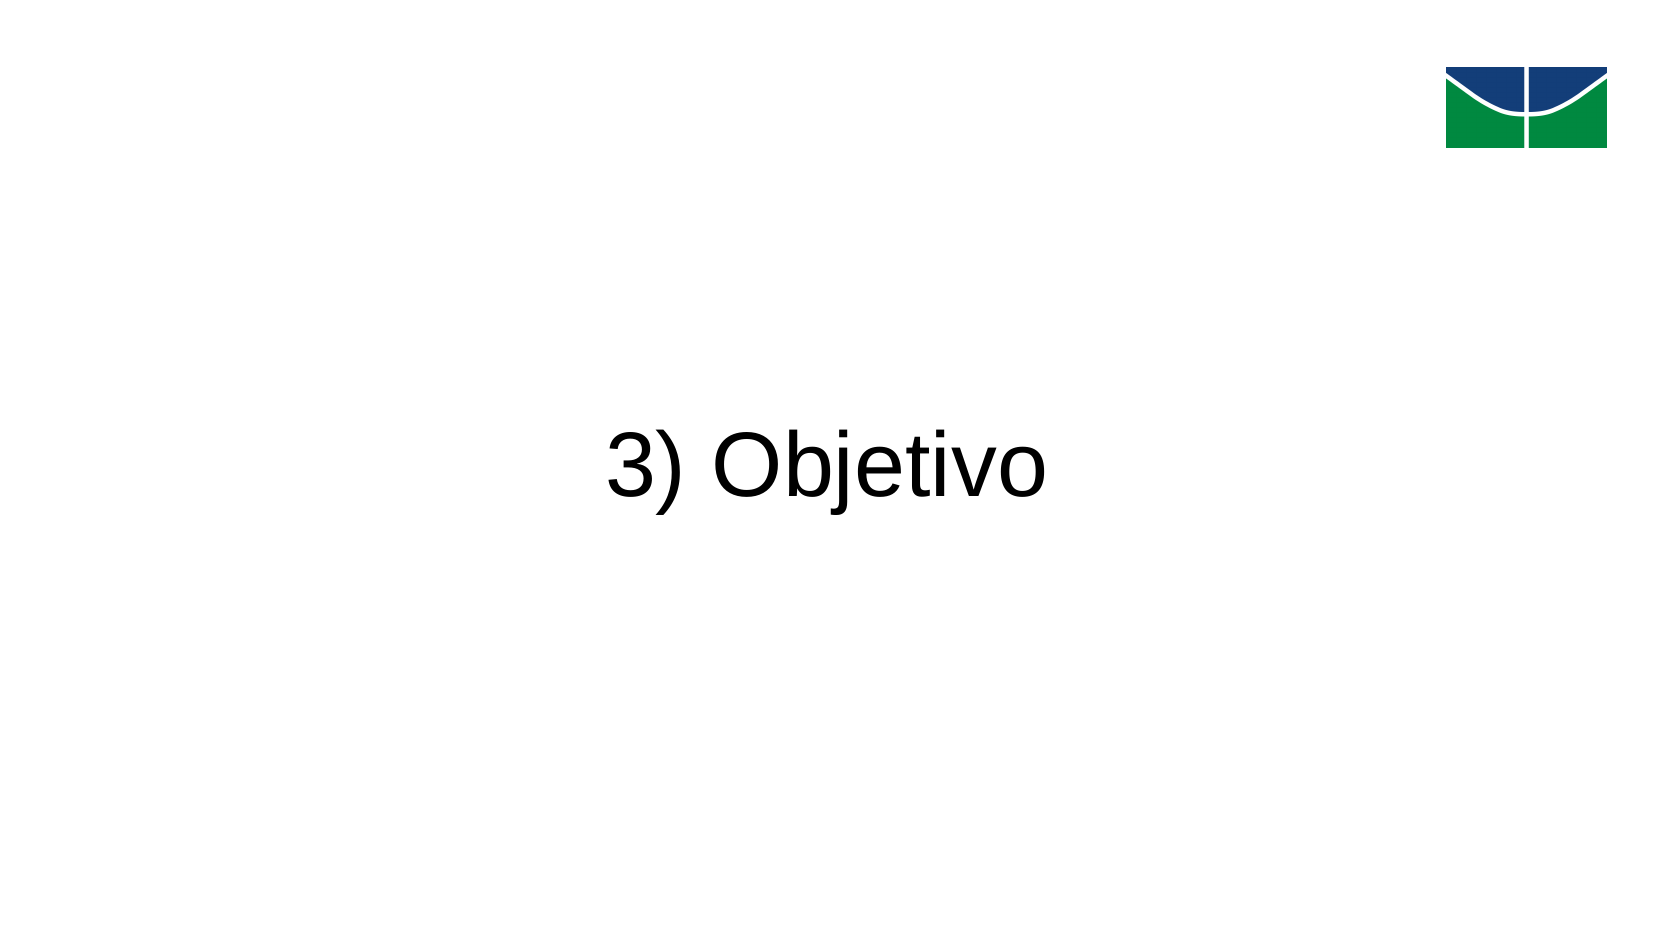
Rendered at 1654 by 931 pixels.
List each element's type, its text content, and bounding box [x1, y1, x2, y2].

picture [1446, 67, 1607, 148]
title 3) Objetivo [82, 387, 1571, 543]
